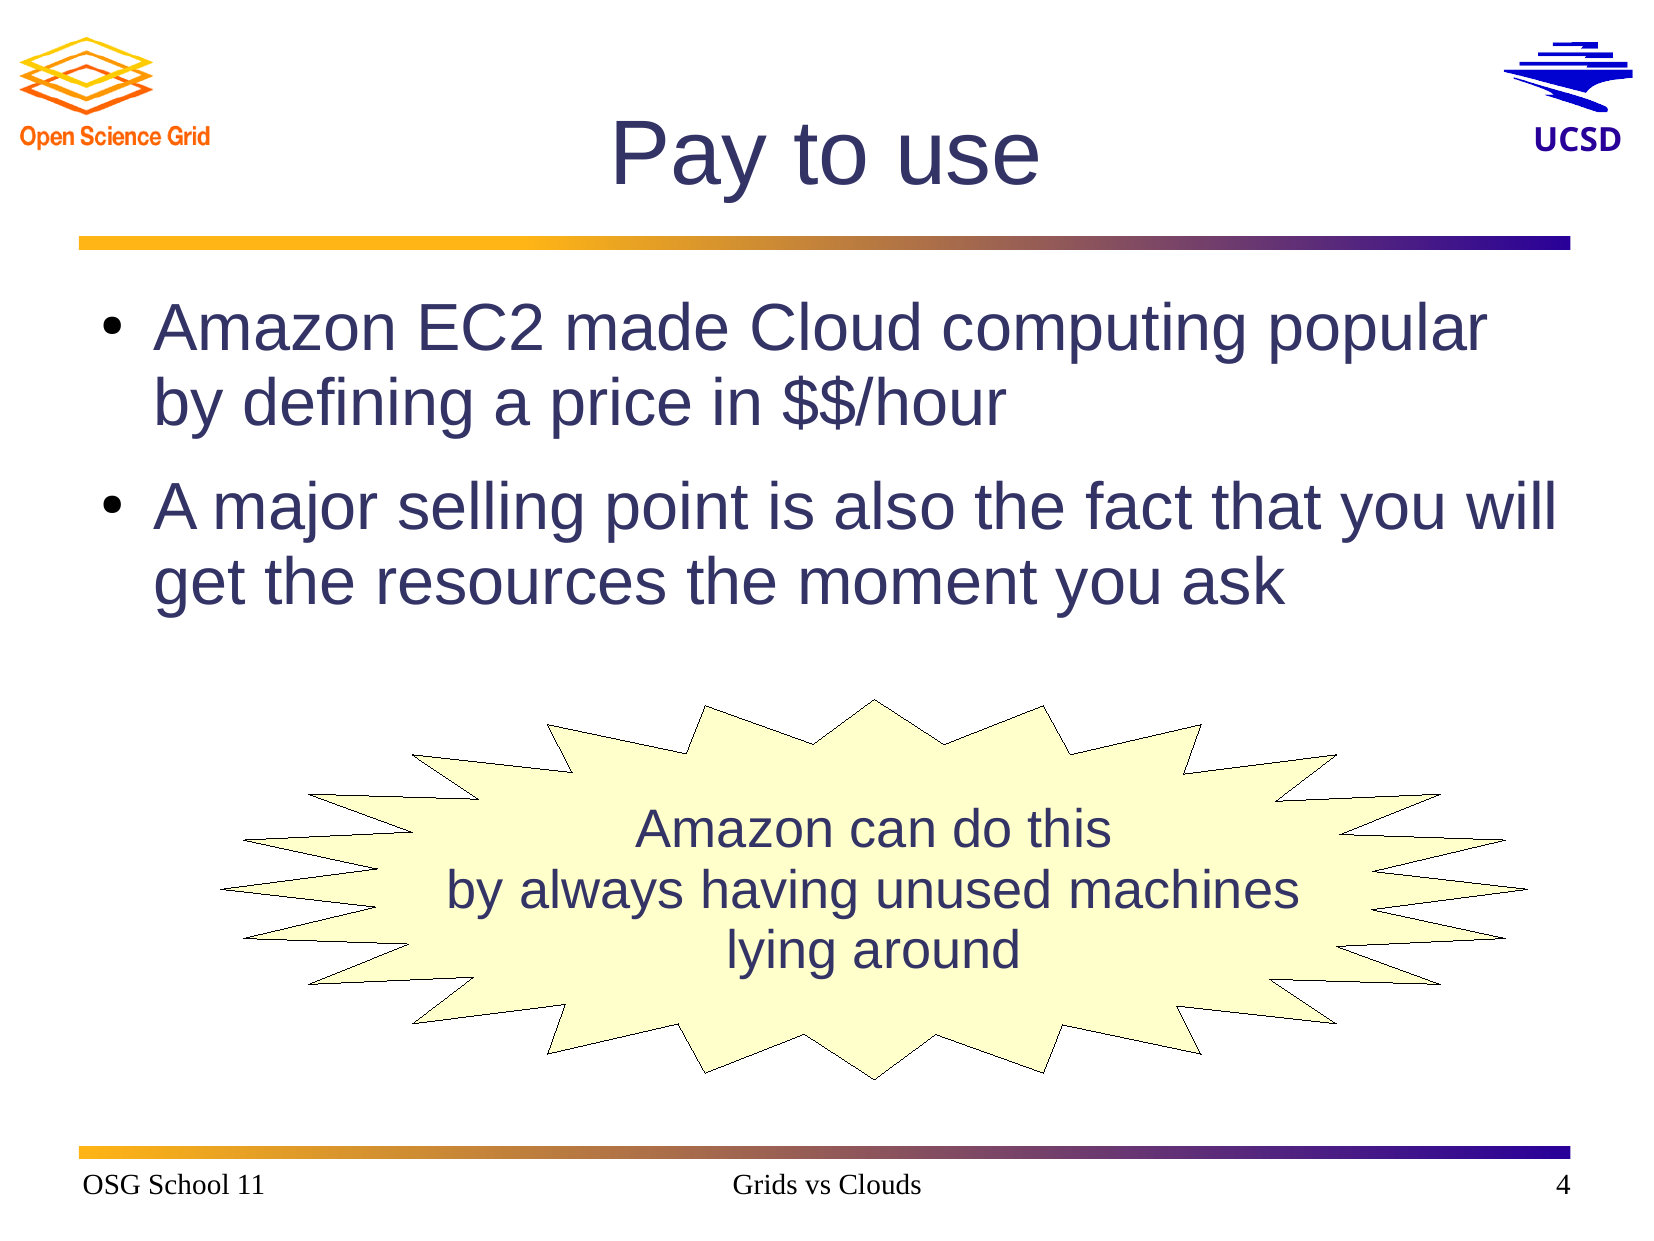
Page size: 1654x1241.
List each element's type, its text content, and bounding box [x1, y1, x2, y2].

picture [0, 14, 229, 167]
text_box Amazon can do this by always having unused machines lying around [220, 699, 1528, 1080]
title Pay to use [82, 56, 1571, 250]
list Amazon EC2 made Cloud computing popular by defining a price in $$/hour A major selling point is also the fact that you will get the resources the moment you ask [82, 290, 1571, 1109]
picture [1495, 42, 1637, 118]
